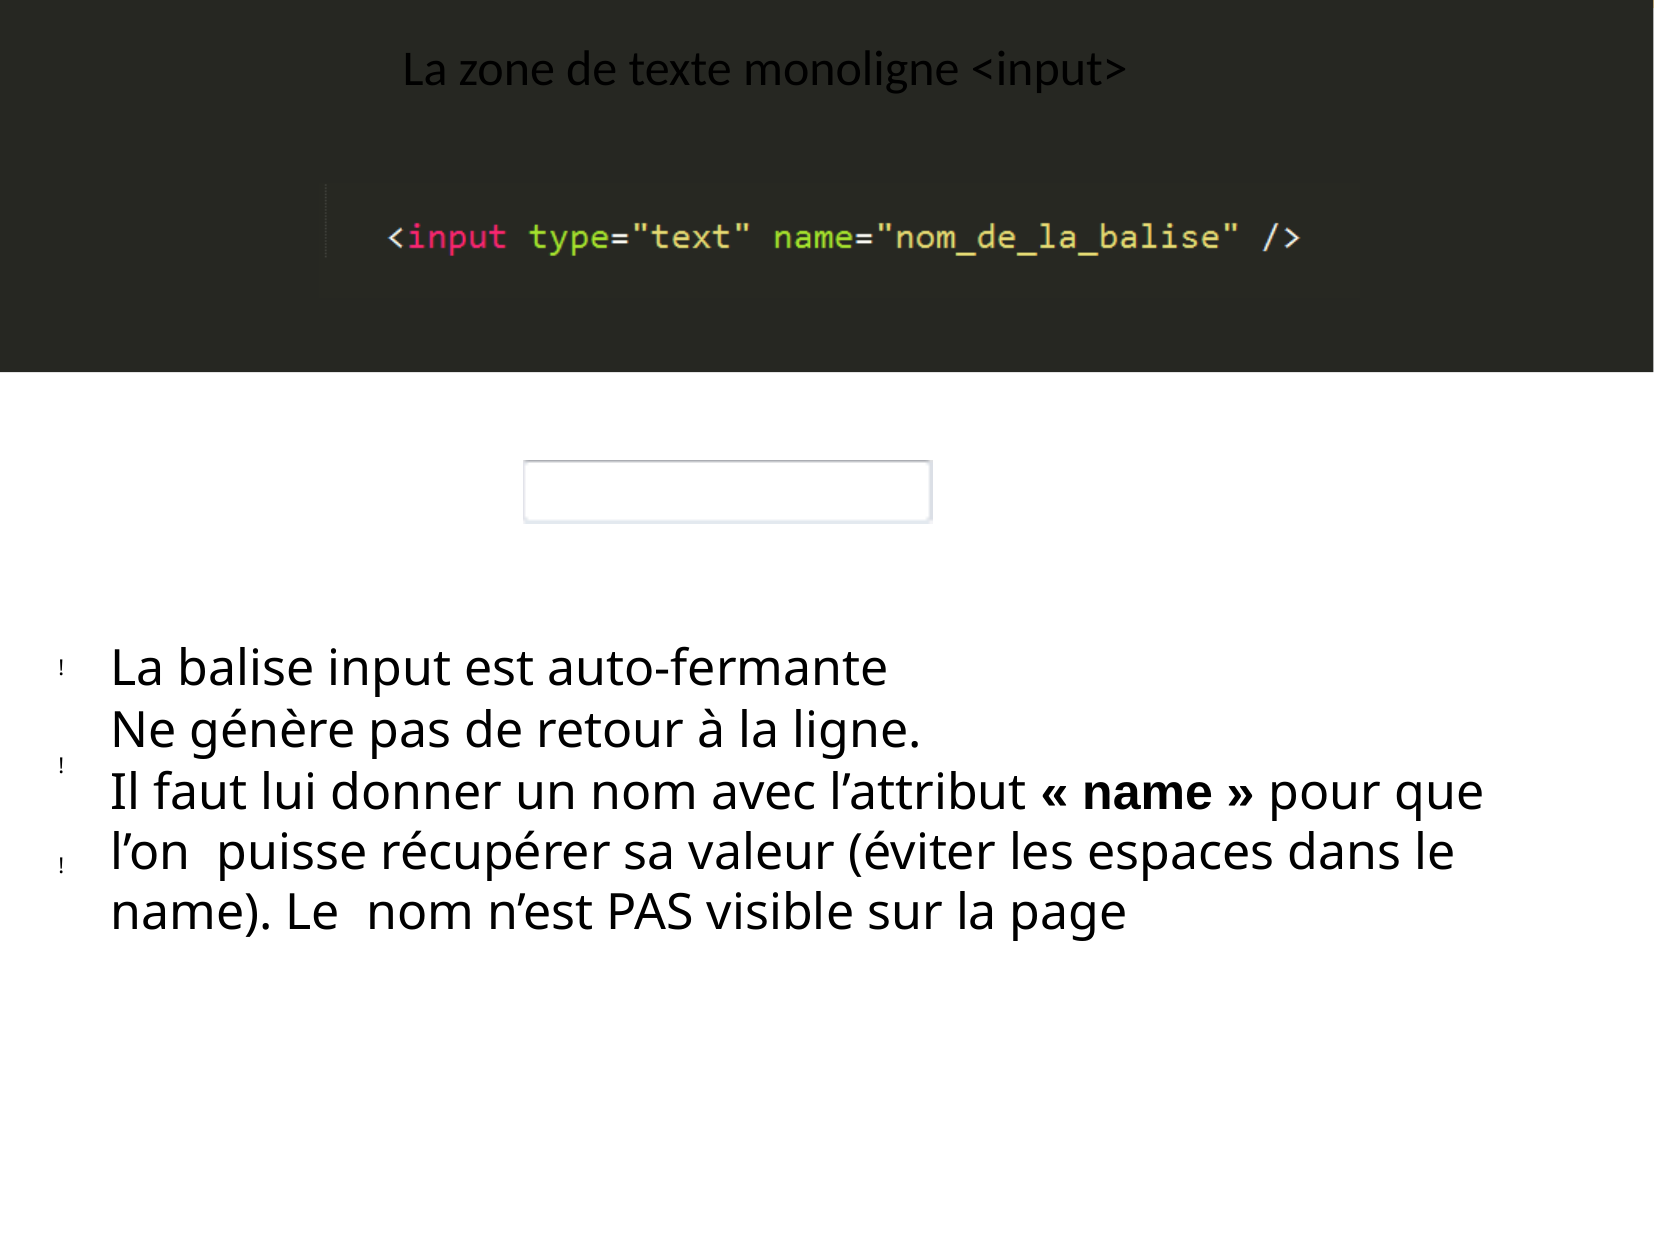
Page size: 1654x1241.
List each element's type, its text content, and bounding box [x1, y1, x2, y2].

text_box ! [56, 848, 74, 878]
title La zone de texte monoligne <input> [400, 33, 1256, 183]
text_box ! [56, 748, 74, 778]
picture [523, 460, 933, 524]
text_box [0, 0, 1654, 373]
text_box La balise input est auto-fermante Ne génère pas de retour à la ligne. Il faut lui donner un nom avec l’attribut « name » pour que l’on puisse récupérer sa valeur (éviter les espaces dans le name). Le nom n’est PAS visible sur la page [108, 633, 1548, 940]
picture [319, 183, 1360, 298]
text_box ! [56, 650, 74, 680]
